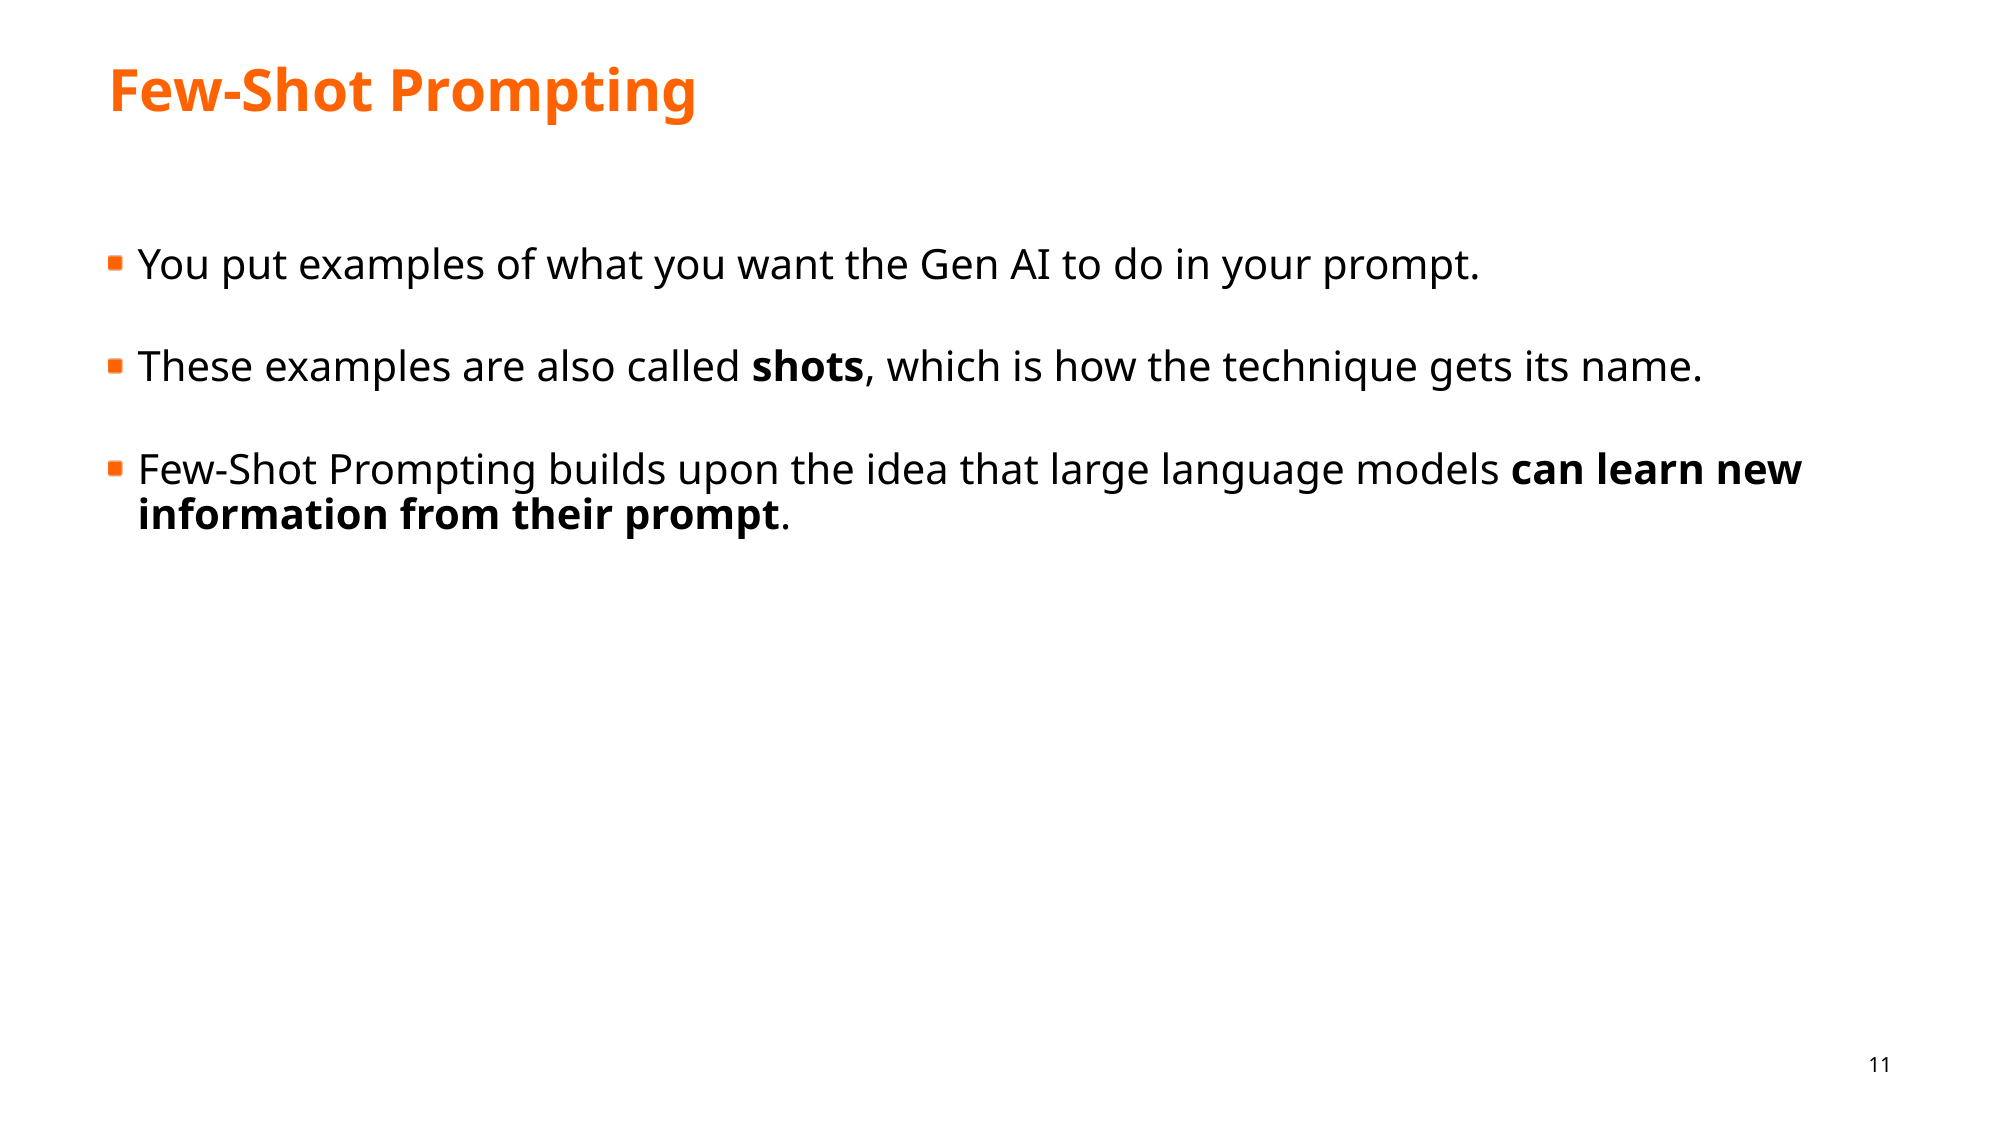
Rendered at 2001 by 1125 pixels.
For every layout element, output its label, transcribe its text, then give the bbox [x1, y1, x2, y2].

list You put examples of what you want the Gen AI to do in your prompt. These examples are also called shots, which is how the technique gets its name. Few-Shot Prompting builds upon the idea that large language models can learn new information from their prompt. [108, 187, 1893, 1017]
slide_number <number> [1810, 1050, 1892, 1082]
title Few-Shot Prompting [108, 53, 1893, 187]
